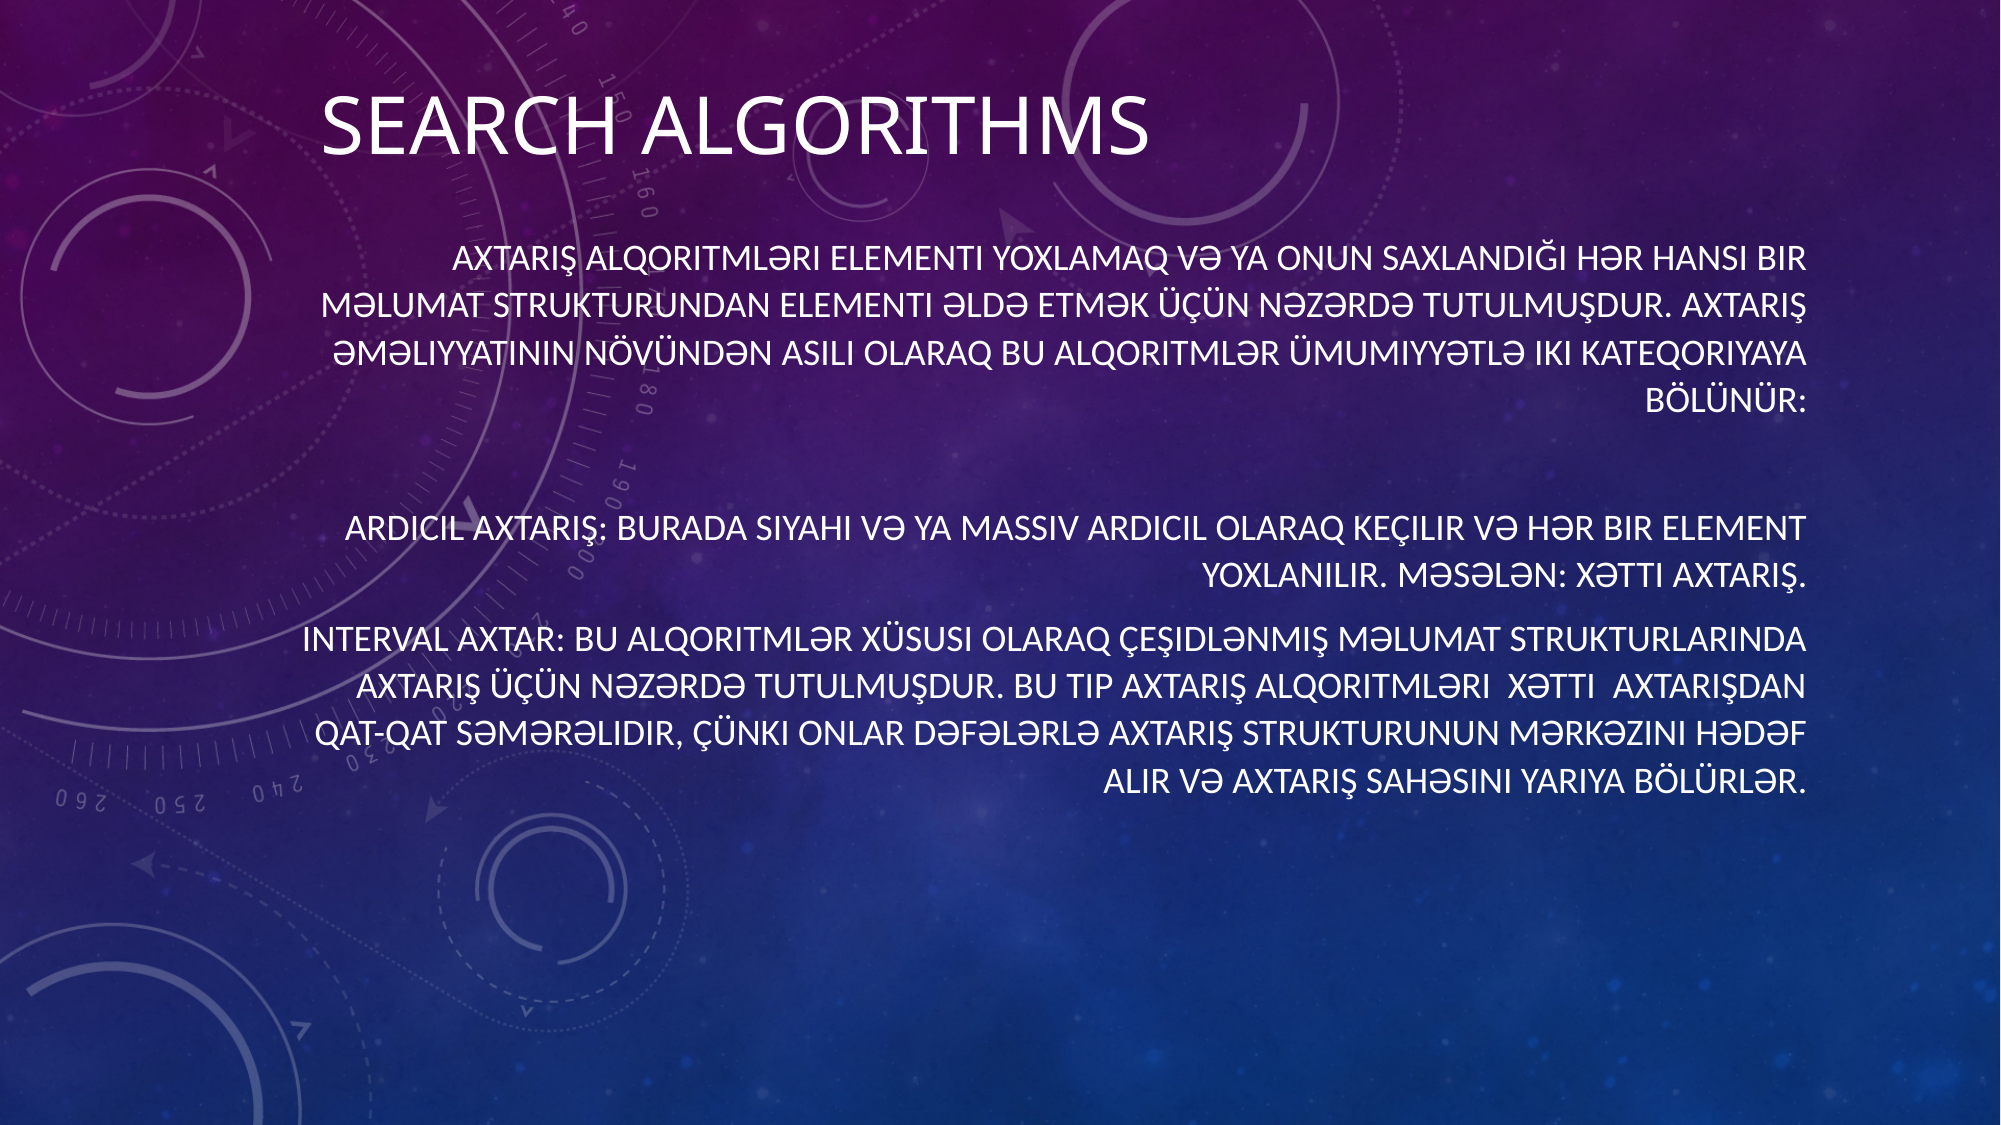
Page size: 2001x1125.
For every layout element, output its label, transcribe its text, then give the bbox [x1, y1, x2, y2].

title Search algorithms [305, 63, 1806, 179]
subtitle Axtarış alqoritmləri elementi yoxlamaq və ya onun saxlandığı hər hansı bir məlumat strukturundan elementi əldə etmək üçün nəzərdə tutulmuşdur. Axtarış əməliyyatının növündən asılı olaraq bu alqoritmlər ümumiyyətlə iki kateqoriyaya bölünür: Ardıcıl Axtarış: Burada siyahı və ya massiv ardıcıl olaraq keçilir və hər bir element yoxlanılır. Məsələn: Xətti Axtarış. Interval Axtar: Bu alqoritmlər xüsusi olaraq çeşidlənmiş məlumat strukturlarında axtarış üçün nəzərdə tutulmuşdur. Bu tip axtarış alqoritmləri Xətti Axtarışdan qat-qat səmərəlidir, çünki onlar dəfələrlə axtarış strukturunun mərkəzini hədəf alır və axtarış sahəsini yarıya bölürlər. [286, 223, 1825, 1005]
